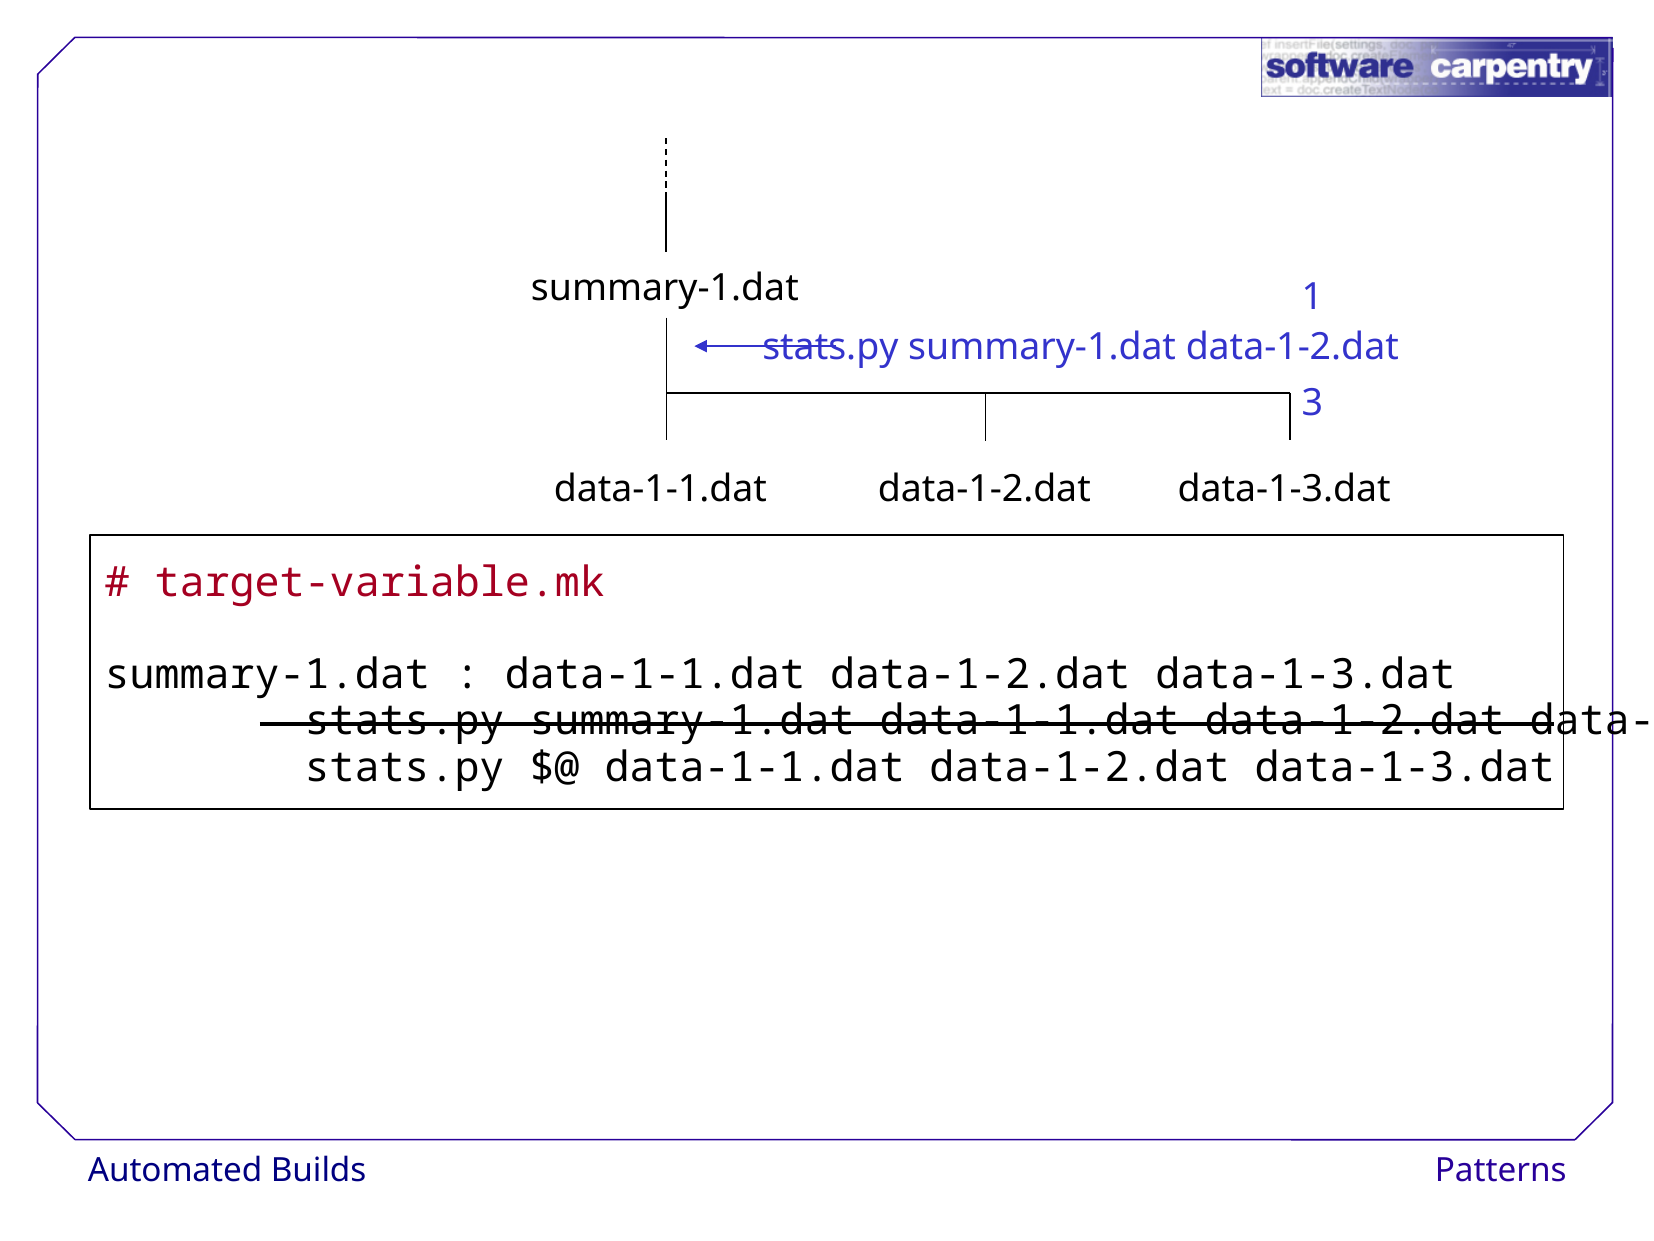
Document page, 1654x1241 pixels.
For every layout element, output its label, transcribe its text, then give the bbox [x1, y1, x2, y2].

text_box data-1-3.dat [1181, 433, 1481, 517]
picture [1261, 39, 1613, 97]
text_box data-1-2.dat [788, 433, 1181, 517]
text_box 1 [1286, 241, 1489, 325]
text_box stats.py summary-1.dat data-1-2.dat [747, 291, 1565, 375]
text_box data-1-1.dat [464, 433, 788, 517]
text_box # target-variable.mk summary-1.dat : data-1-1.dat data-1-2.dat data-1-3.dat stats.py summary-1.dat data-1-1.dat data-1-2.dat data-1-3.dat stats.py $@ data-1-1.dat data-1-2.dat data-1-3.dat [89, 534, 1564, 810]
text_box summary-1.dat [441, 232, 889, 316]
text_box 3 [1286, 348, 1489, 432]
